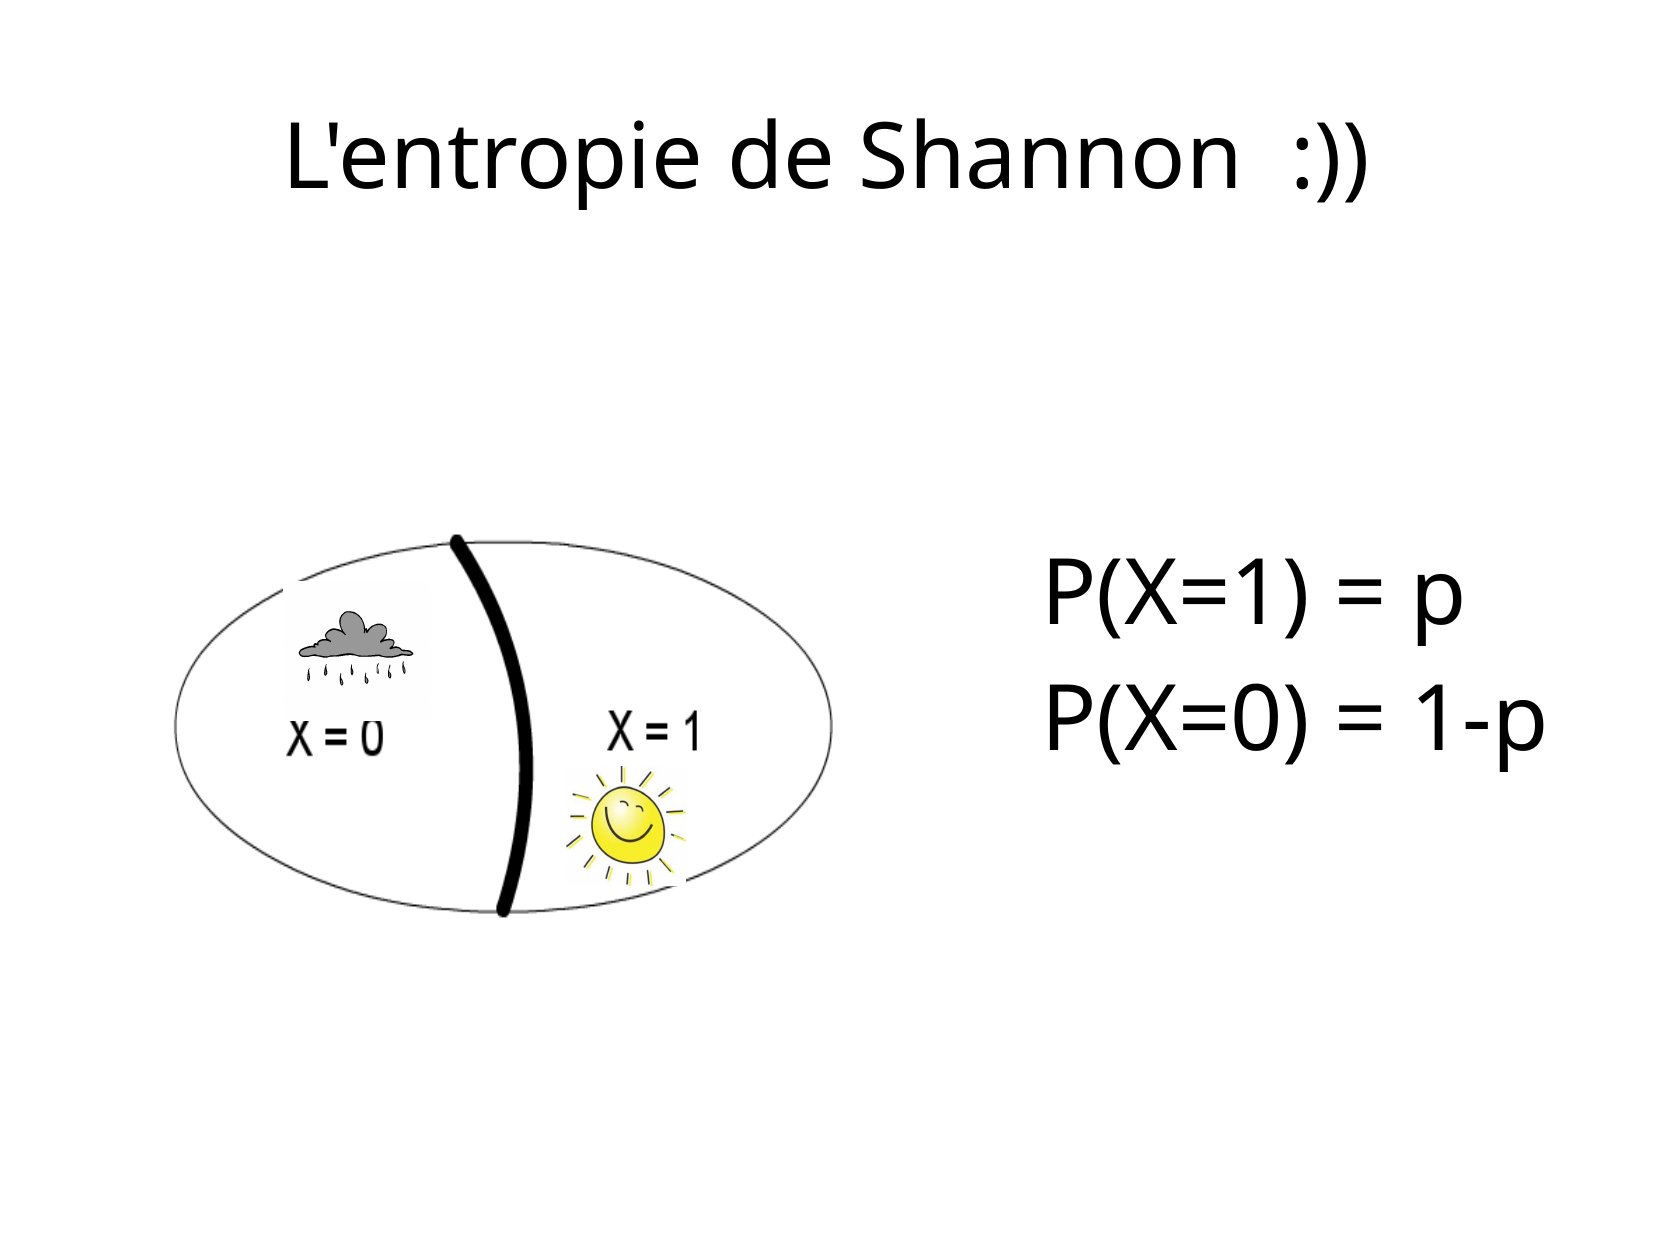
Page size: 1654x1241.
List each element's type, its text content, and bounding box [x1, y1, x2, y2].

title L'entropie de Shannon :)) [82, 49, 1571, 257]
picture [0, 283, 910, 1241]
text_box P(X=1) = p P(X=0) = 1-p [1026, 519, 1654, 790]
